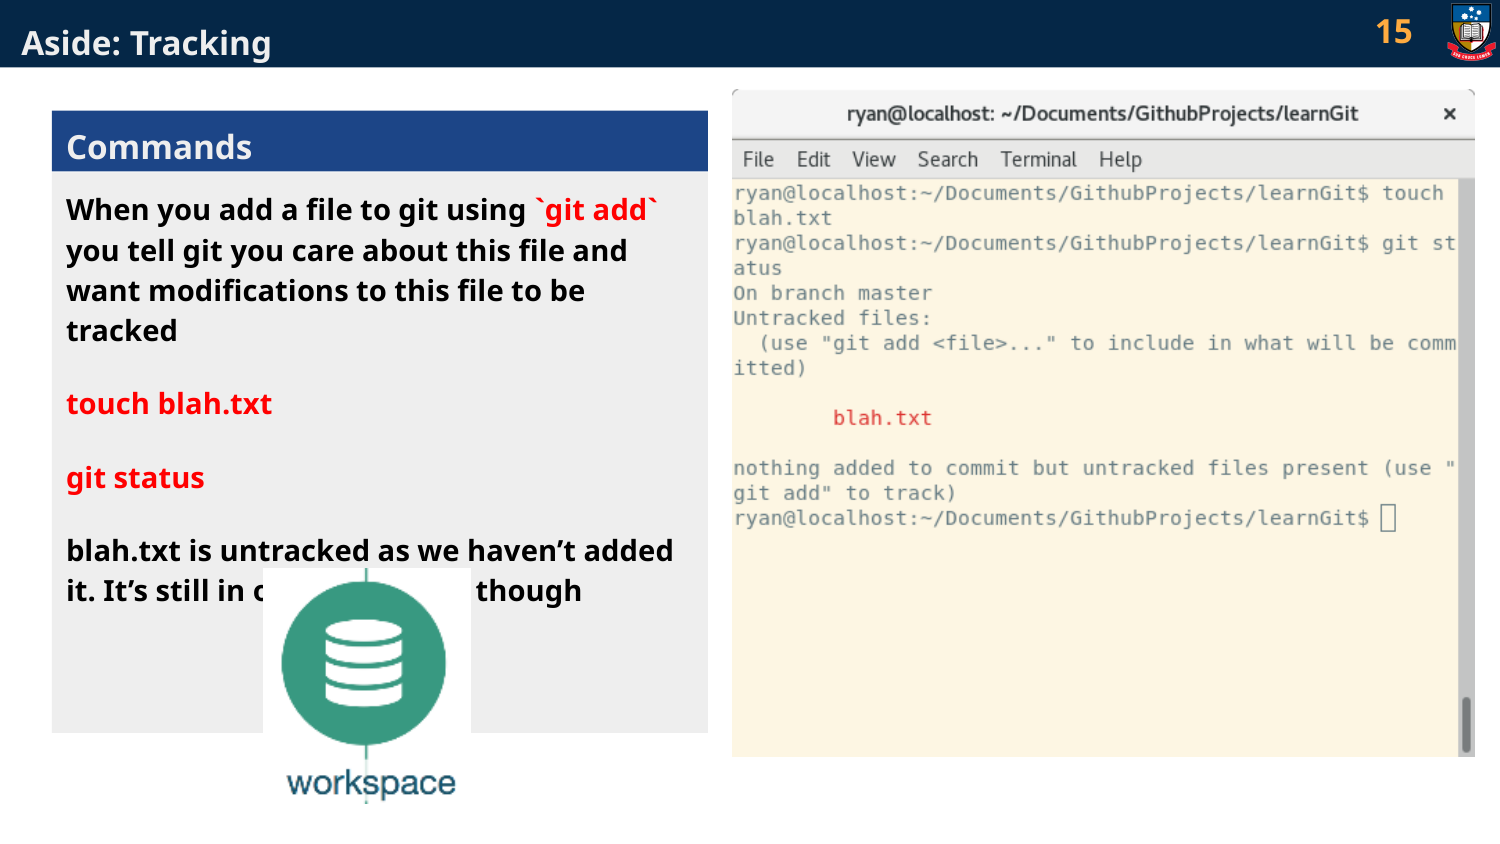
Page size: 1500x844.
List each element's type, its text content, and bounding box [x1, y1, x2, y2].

picture [263, 568, 471, 804]
subtitle Aside: Tracking [6, 1, 728, 63]
list When you add a file to git using `git add` you tell git you care about this file and want modifications to this file to be tracked touch blah.txt git status blah.txt is untracked as we haven’t added it. It’s still in our workspace though [51, 171, 708, 672]
picture [732, 89, 1475, 757]
picture [1446, 1, 1497, 63]
title Commands [51, 110, 708, 171]
slide_number <number> [1338, 0, 1428, 65]
